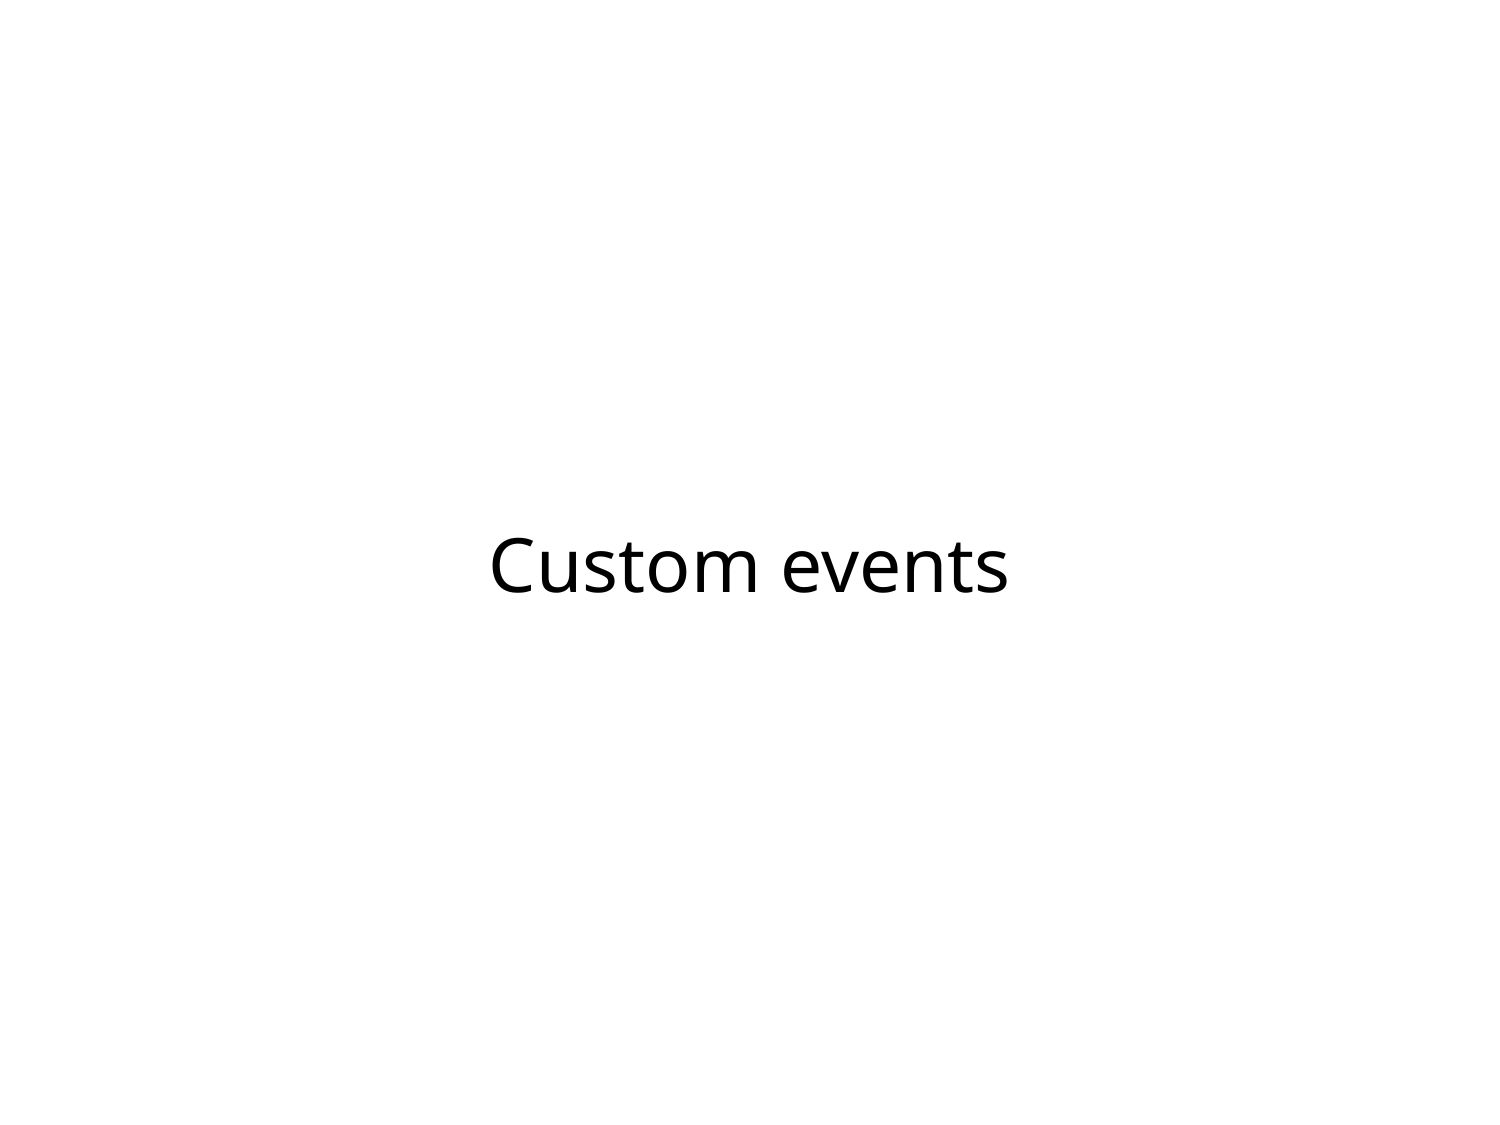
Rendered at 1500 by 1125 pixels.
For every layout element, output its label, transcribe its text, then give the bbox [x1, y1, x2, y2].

title Custom events [51, 470, 1449, 655]
